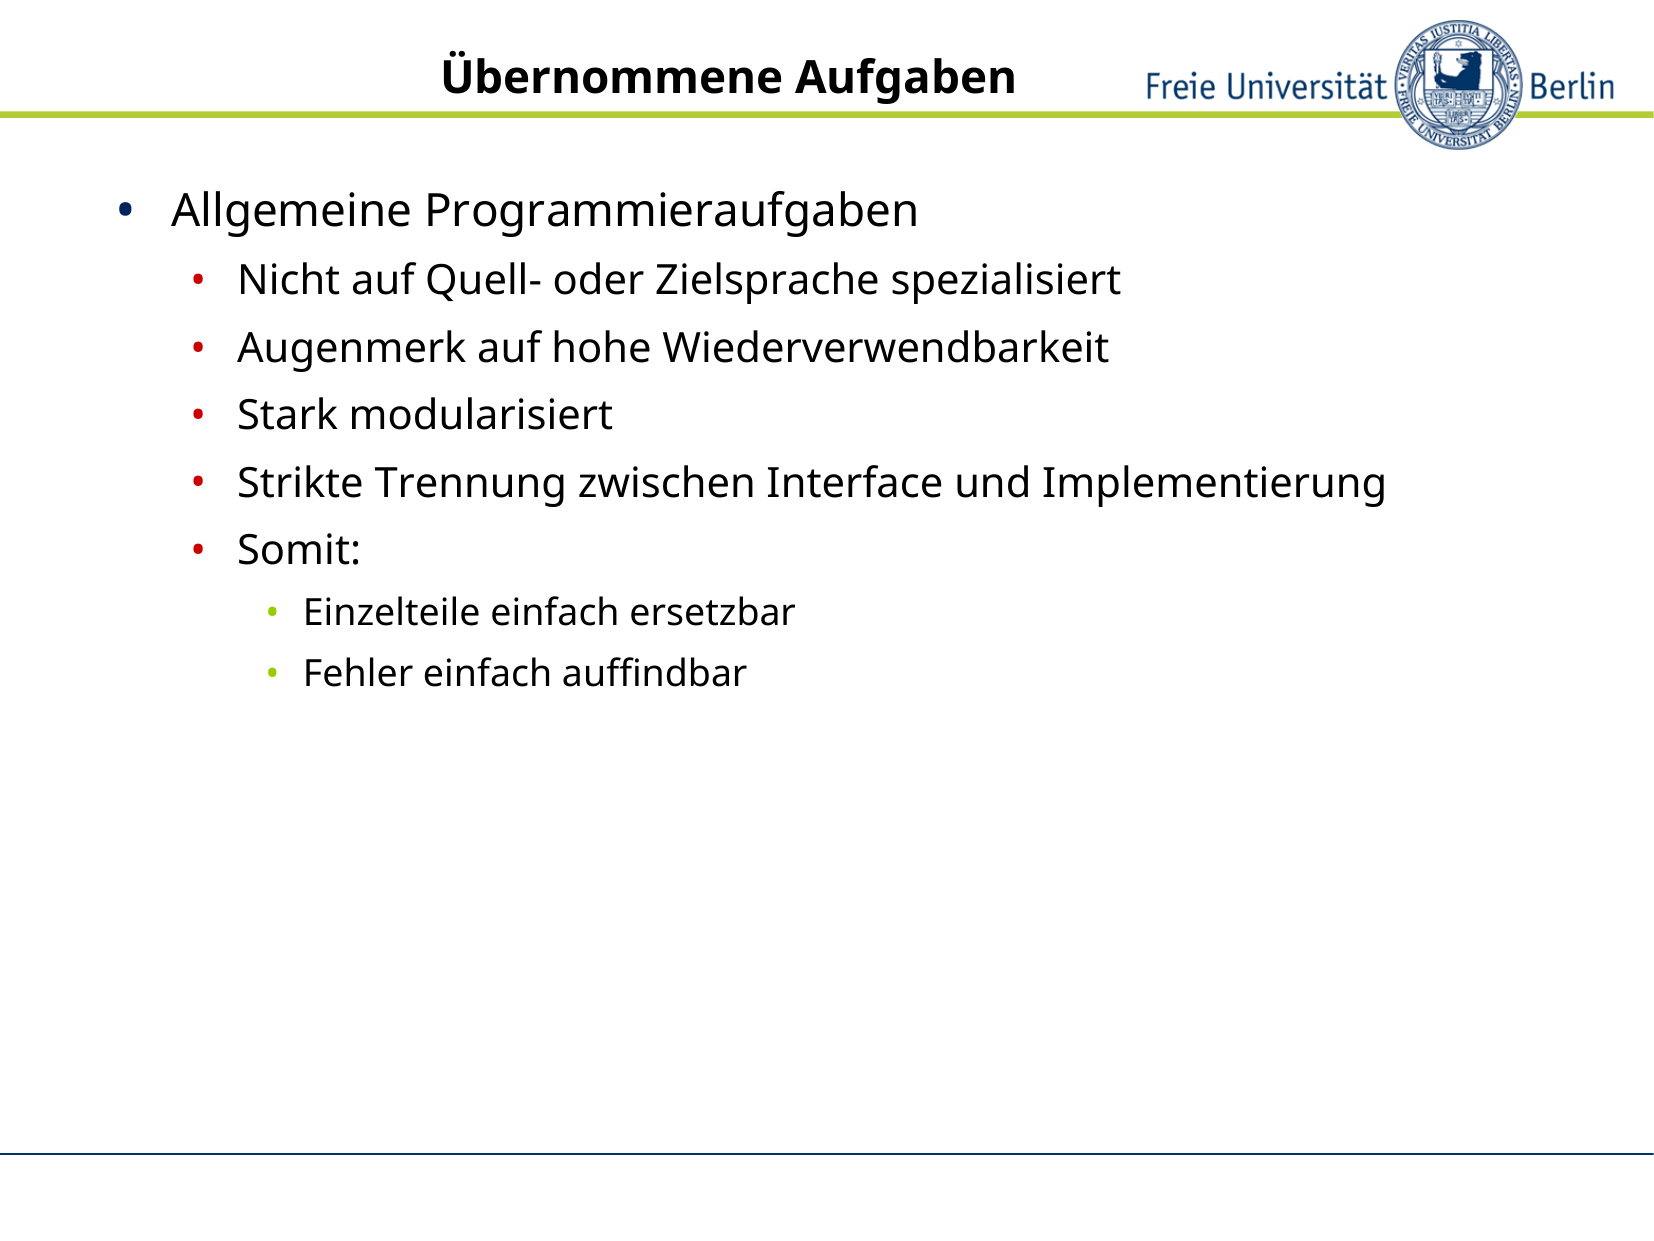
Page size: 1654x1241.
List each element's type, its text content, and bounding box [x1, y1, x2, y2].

title Übernommene Aufgaben [422, 0, 1654, 152]
list Allgemeine Programmieraufgaben Nicht auf Quell- oder Zielsprache spezialisiert Augenmerk auf hohe Wiederverwendbarkeit Stark modularisiert Strikte Trennung zwischen Interface und Implementierung Somit: Einzelteile einfach ersetzbar Fehler einfach auffindbar [115, 177, 1418, 699]
